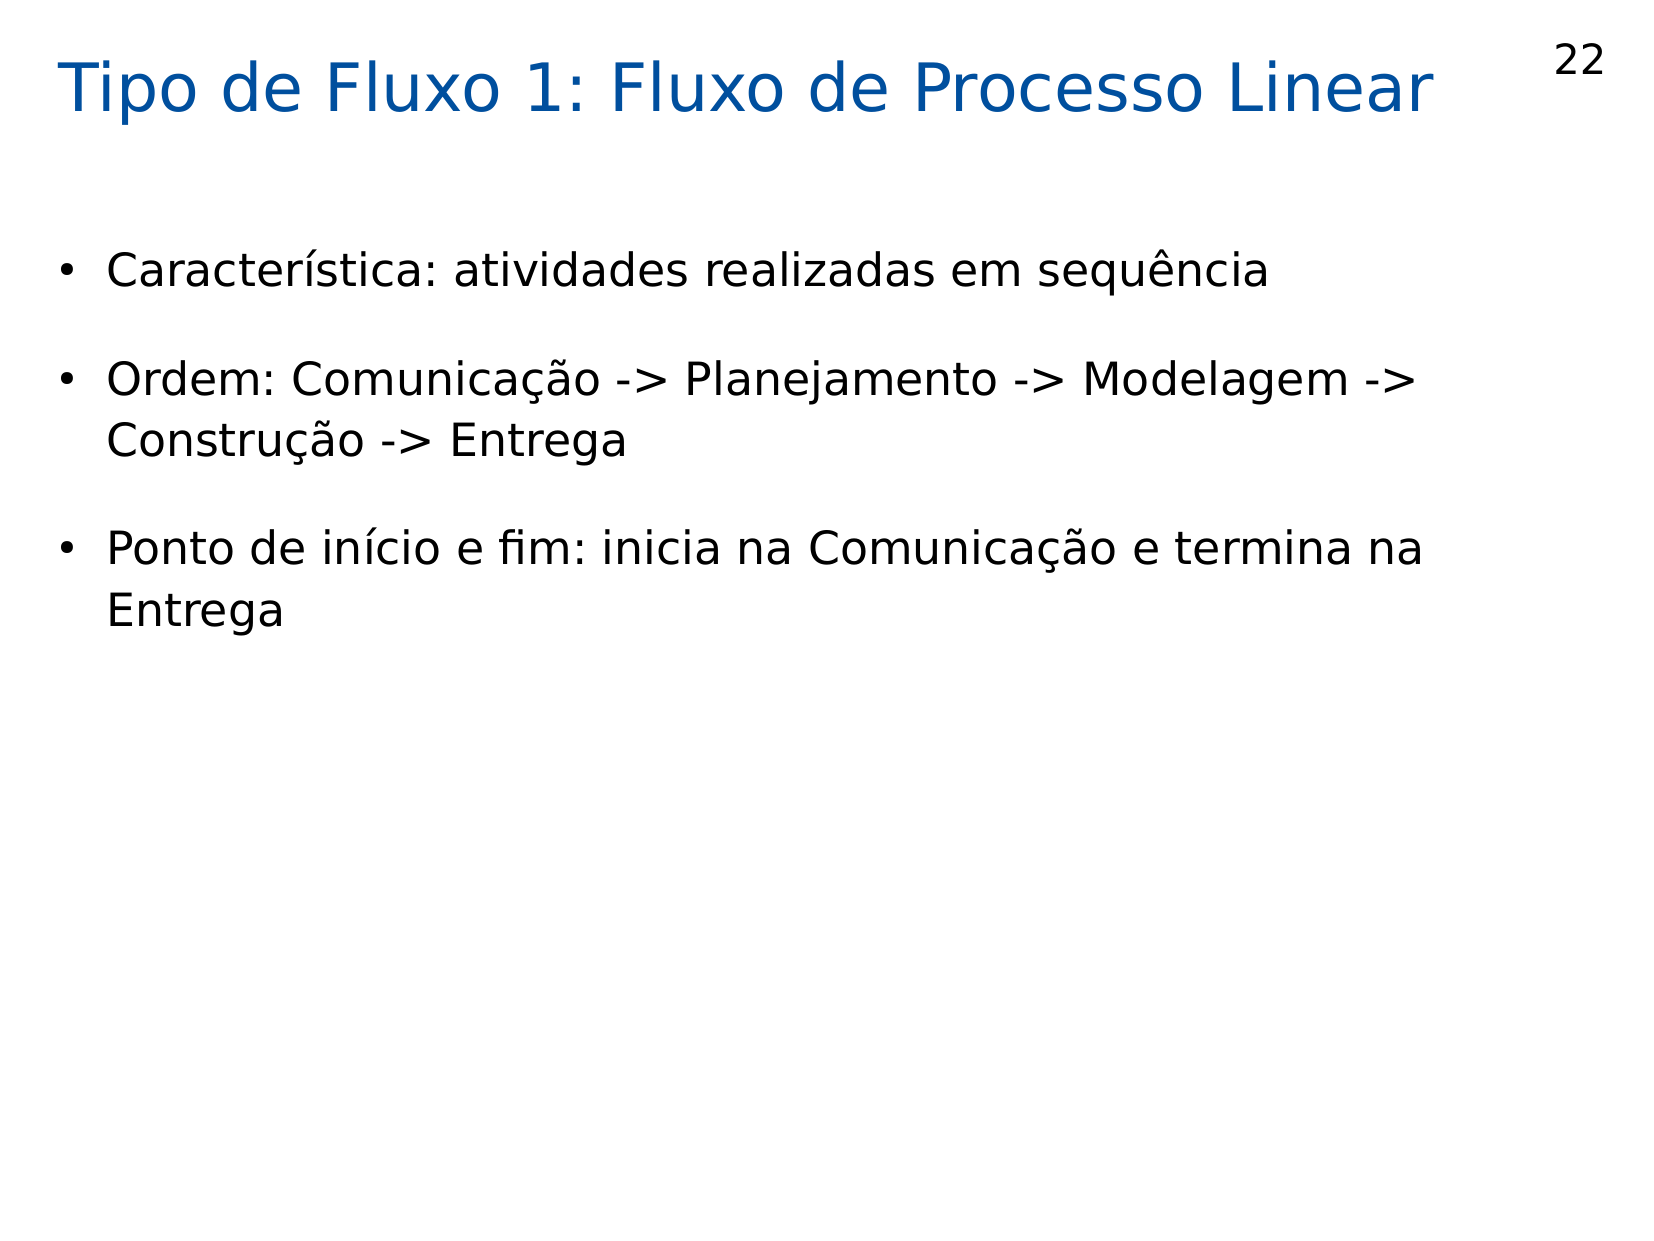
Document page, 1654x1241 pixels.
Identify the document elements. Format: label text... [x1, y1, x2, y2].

title Tipo de Fluxo 1: Fluxo de Processo Linear [59, 29, 1506, 148]
list Característica: atividades realizadas em sequência Ordem: Comunicação -> Planejamento -> Modelagem -> Construção -> Entrega Ponto de início e fim: inicia na Comunicação e termina na Entrega [59, 236, 1595, 1211]
